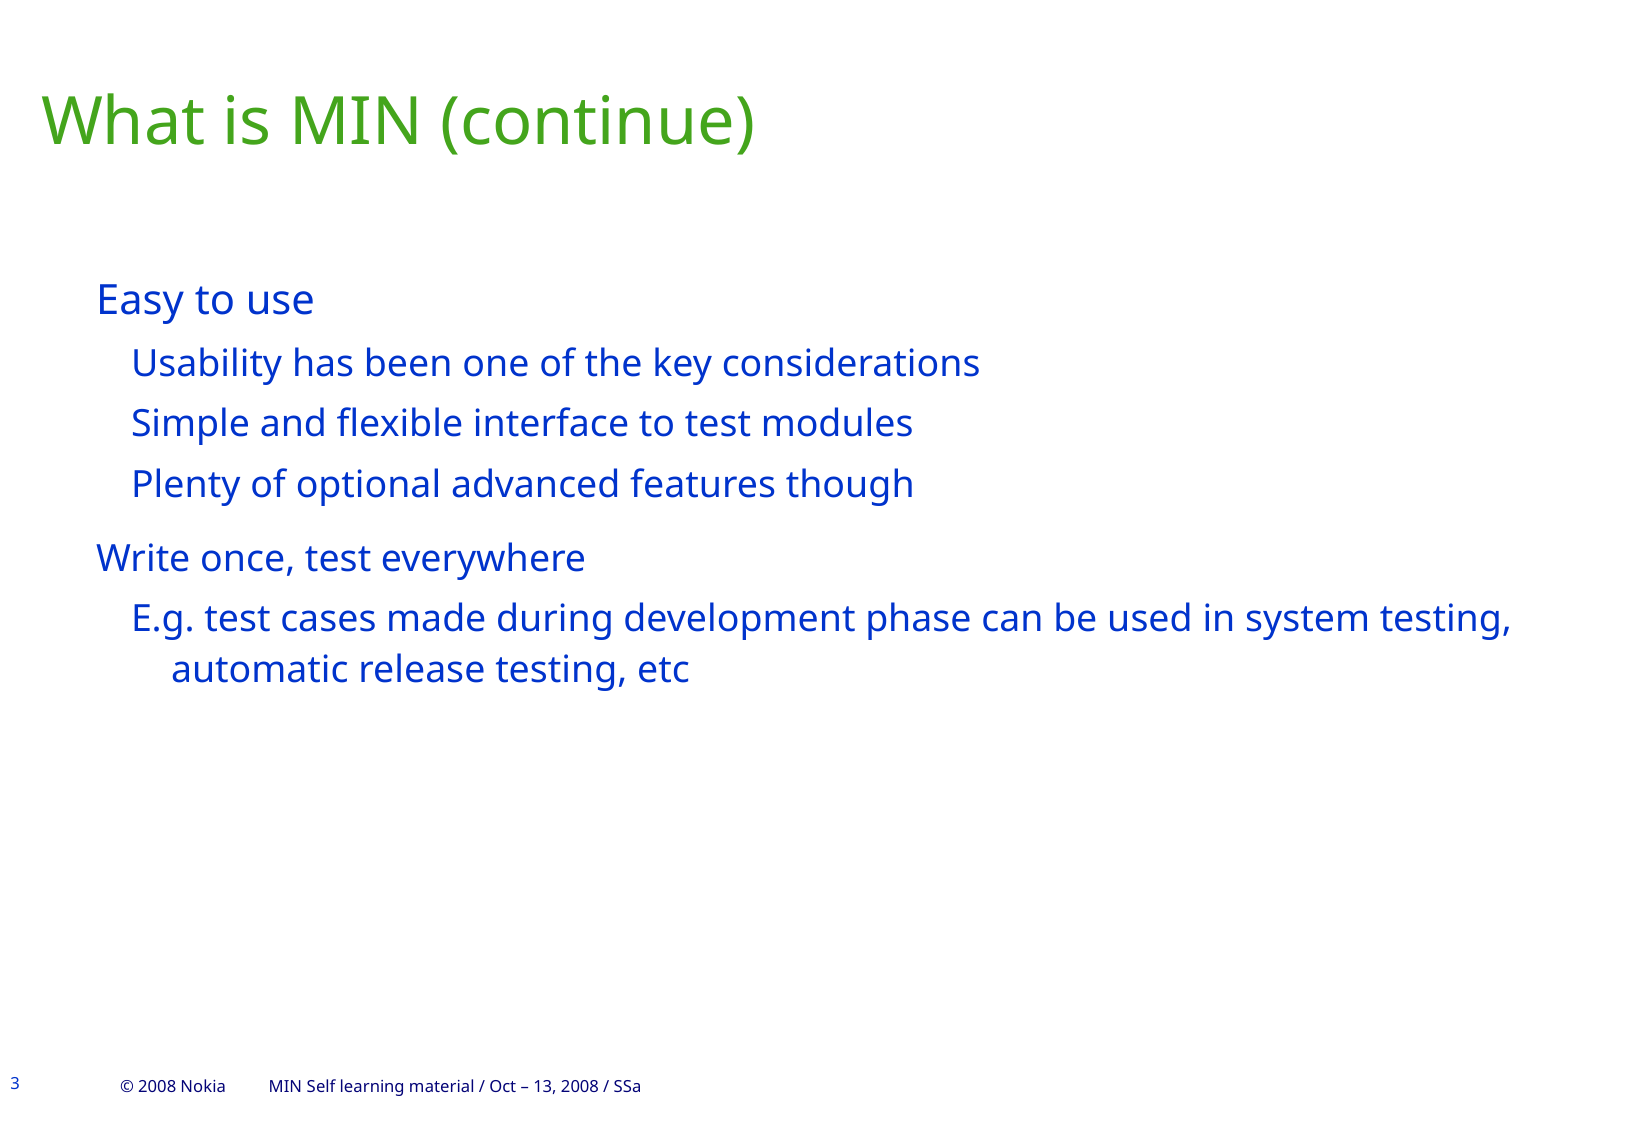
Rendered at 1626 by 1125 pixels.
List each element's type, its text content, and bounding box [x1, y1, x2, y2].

list Easy to use Usability has been one of the key considerations Simple and flexible interface to test modules Plenty of optional advanced features though Write once, test everywhere E.g. test cases made during development phase can be used in system testing, automatic release testing, etc [81, 262, 1544, 1006]
title What is MIN (continue) [41, 70, 1504, 174]
